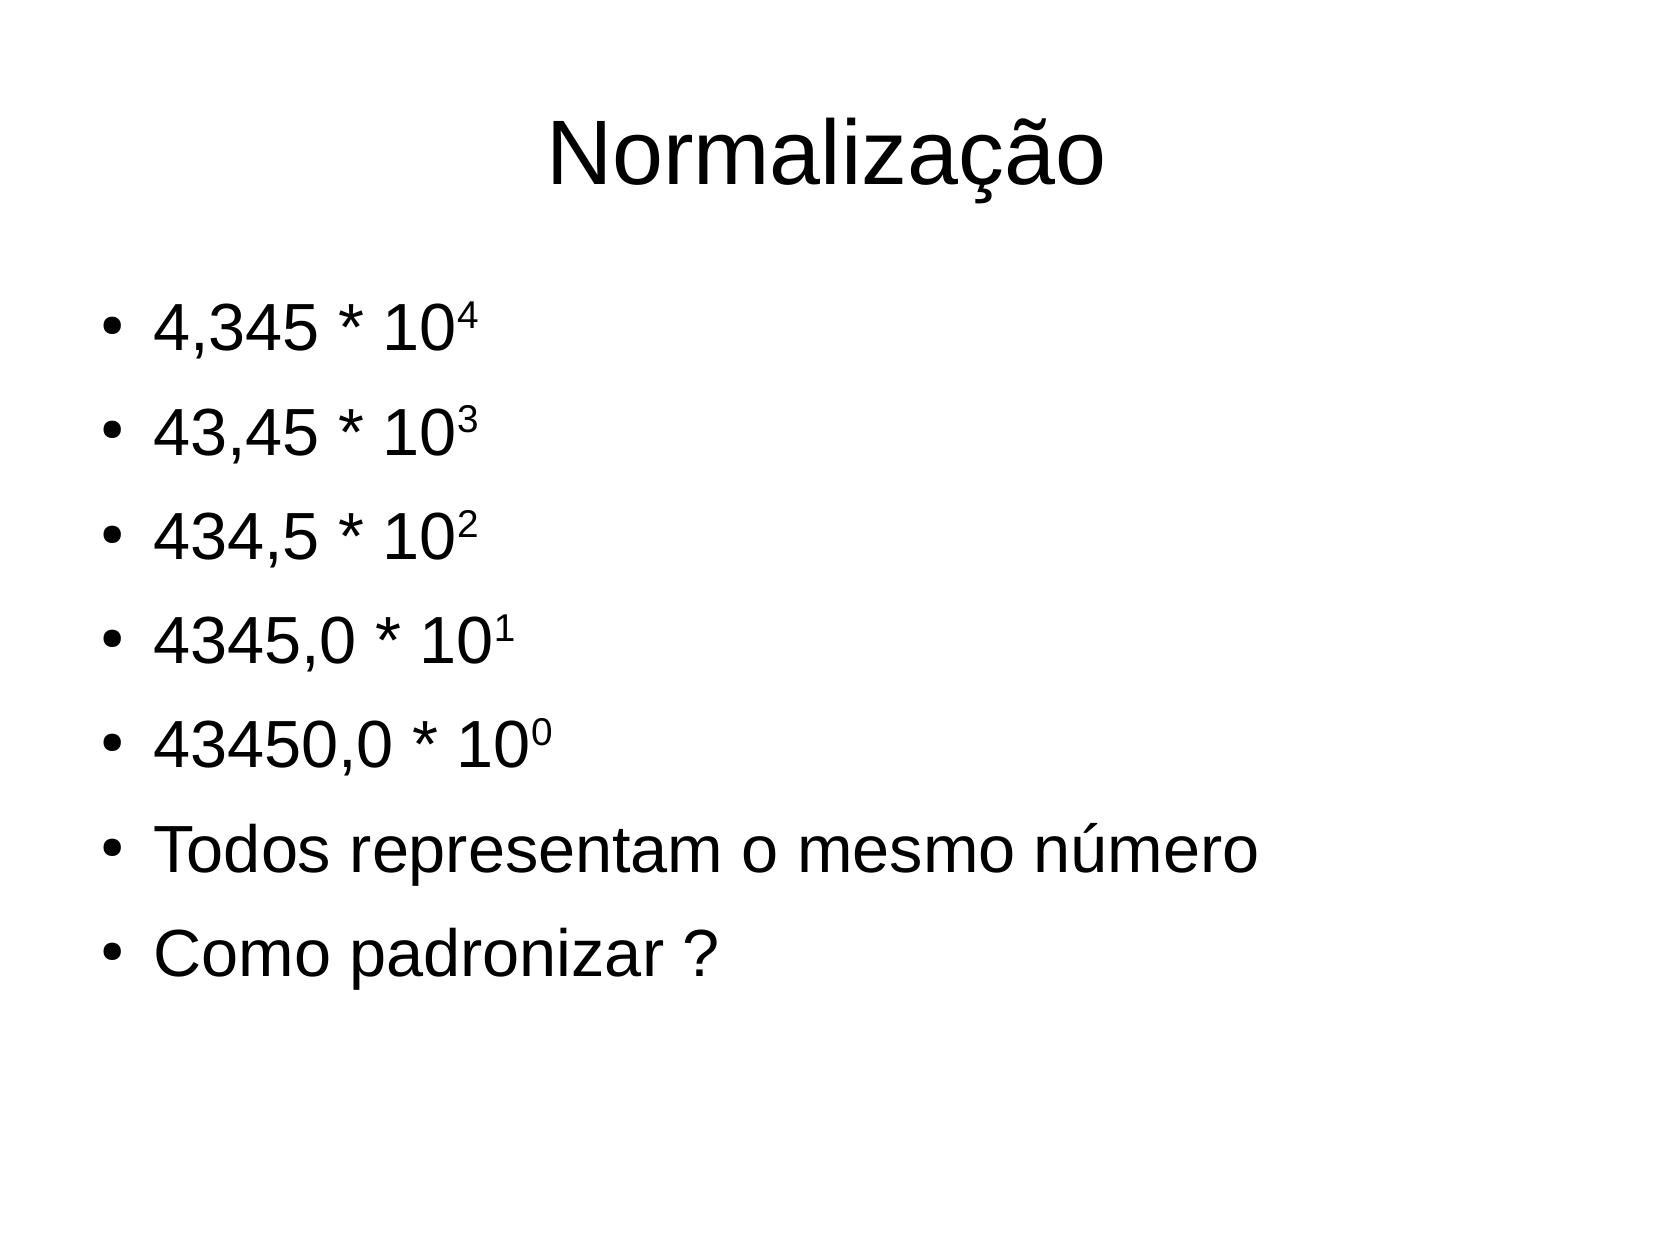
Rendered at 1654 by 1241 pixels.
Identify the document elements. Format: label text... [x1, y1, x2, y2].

title Normalização [82, 56, 1571, 250]
list 4,345 * 104 43,45 * 103 434,5 * 102 4345,0 * 101 43450,0 * 100 Todos representam o mesmo número Como padronizar ? [82, 290, 1571, 1094]
